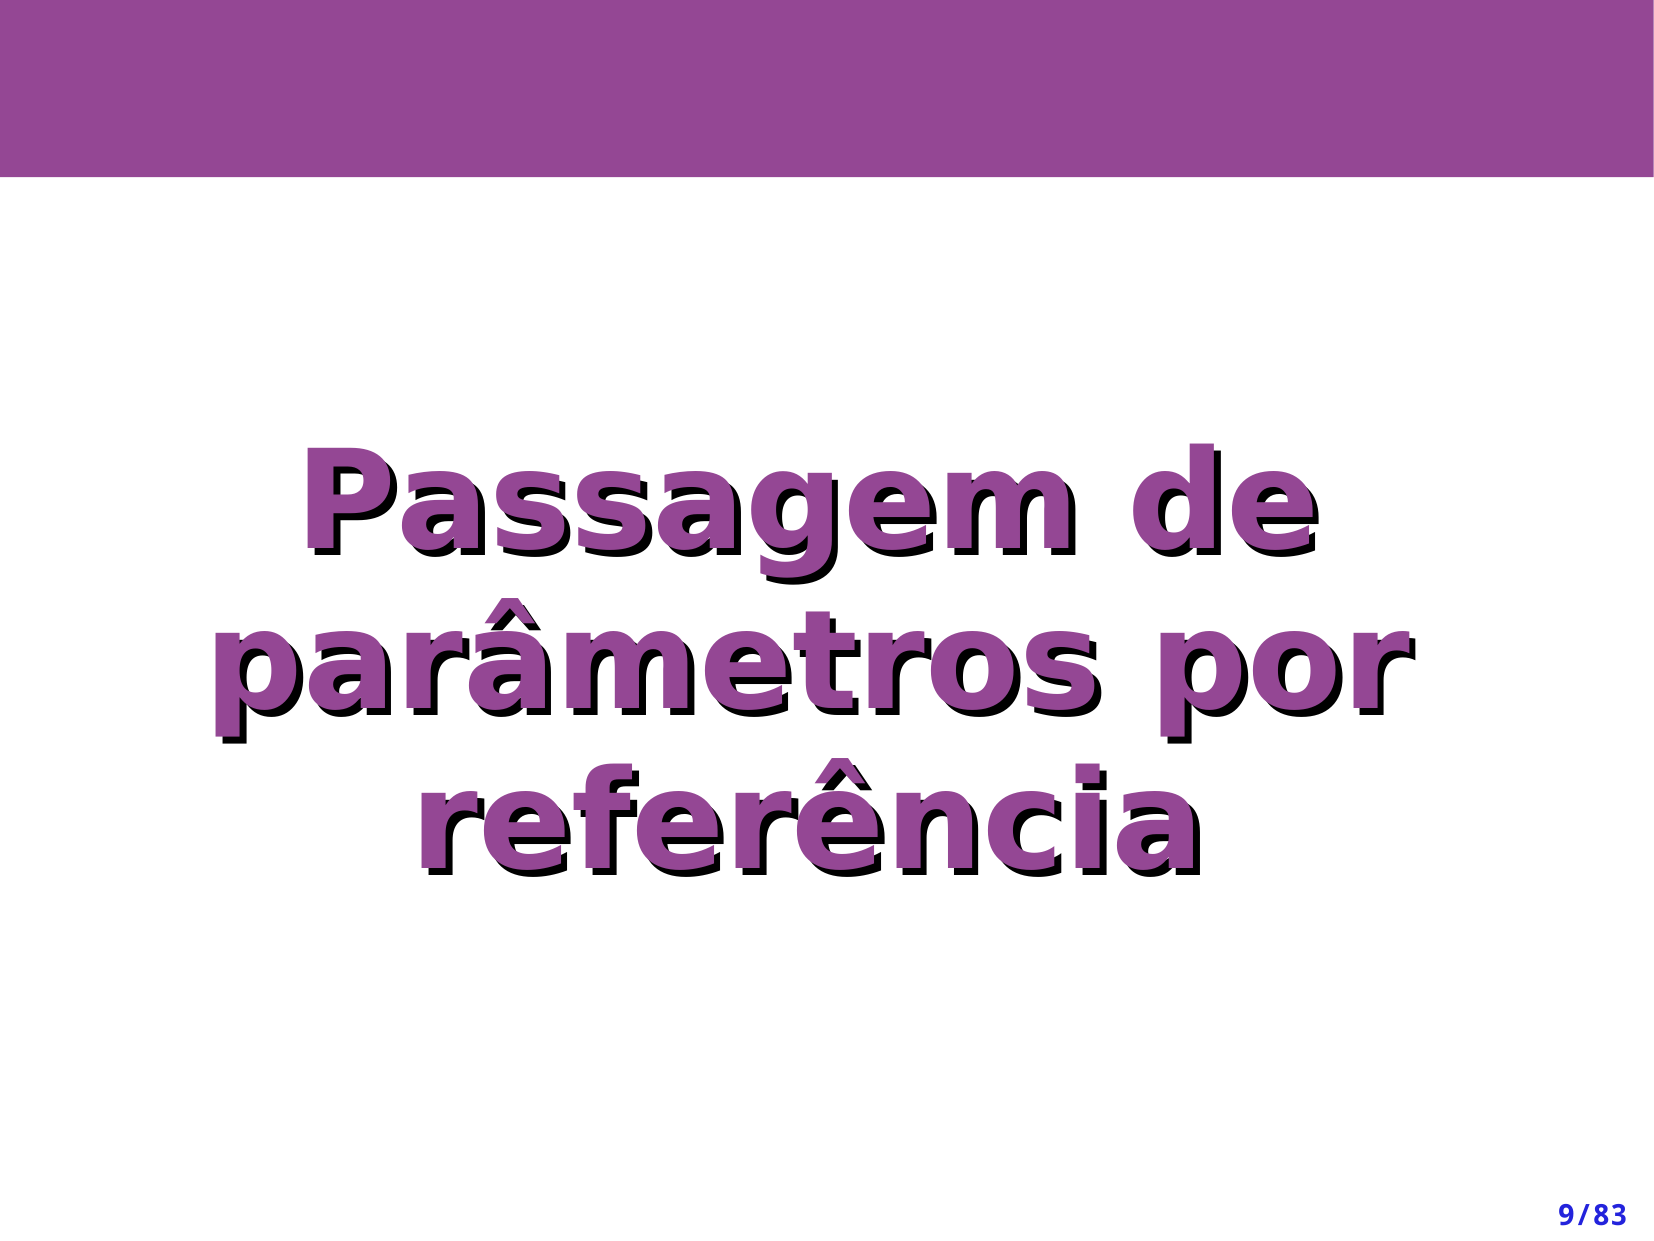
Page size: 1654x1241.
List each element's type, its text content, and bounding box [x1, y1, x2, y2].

text_box Passagem de parâmetros por referência [189, 413, 1427, 910]
